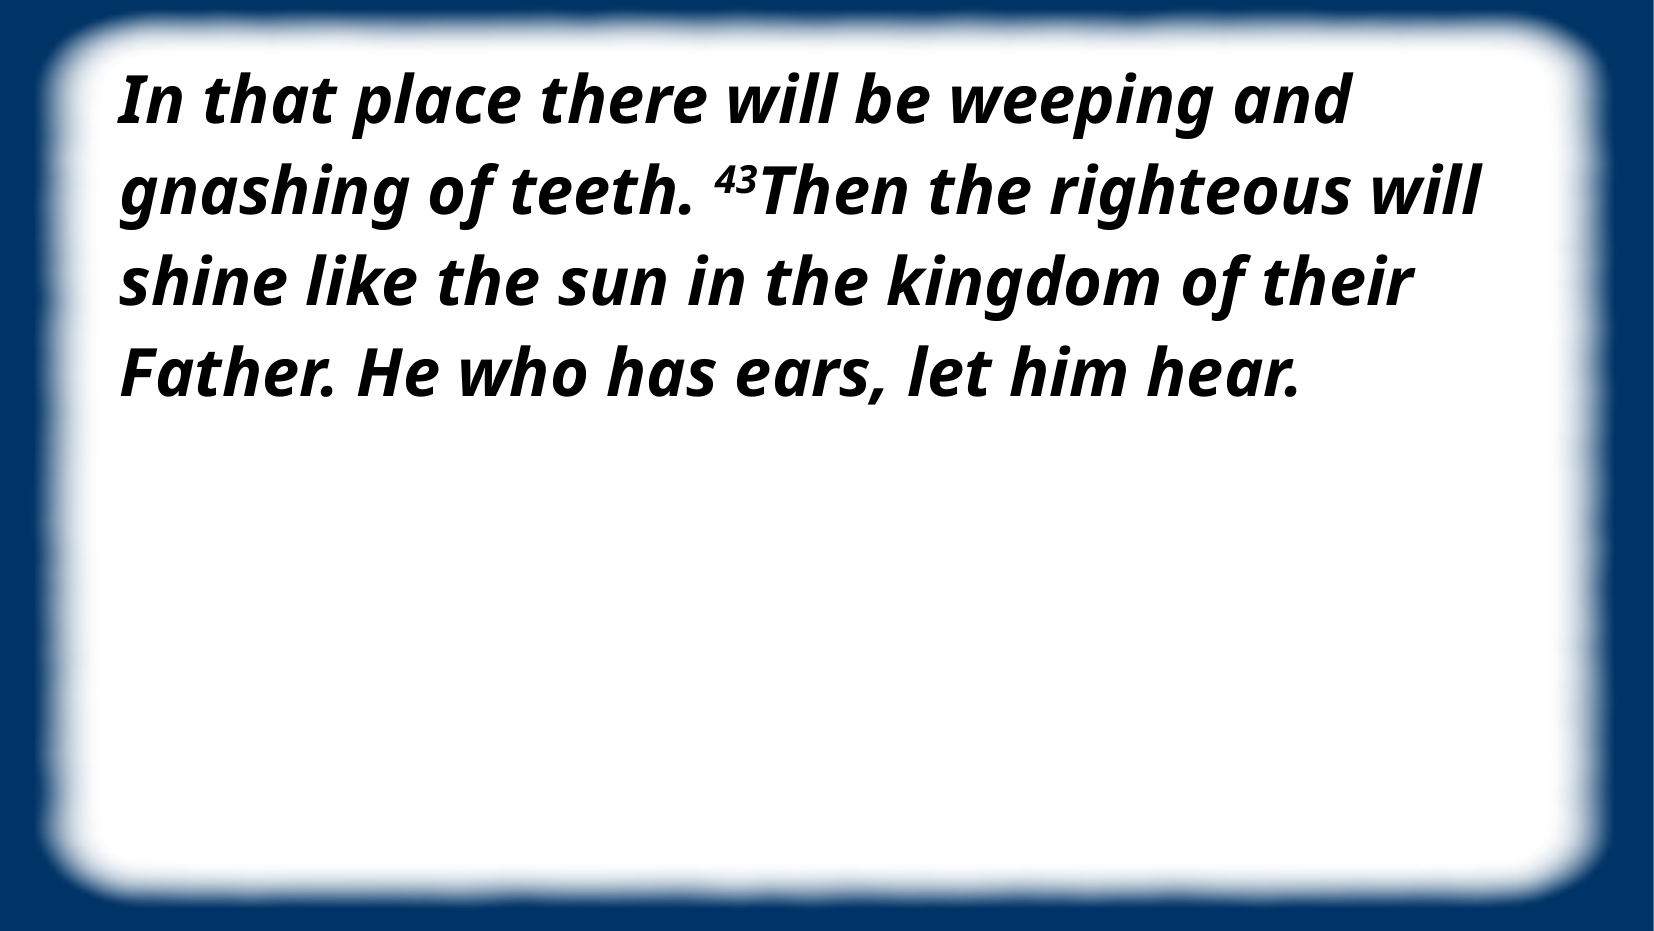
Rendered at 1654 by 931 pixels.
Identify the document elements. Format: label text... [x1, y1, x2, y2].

picture [0, 0, 1654, 931]
text_box In that place there will be weeping and gnashing of teeth. 43Then the righteous will shine like the sun in the kingdom of their Father. He who has ears, let him hear. [105, 45, 1546, 504]
